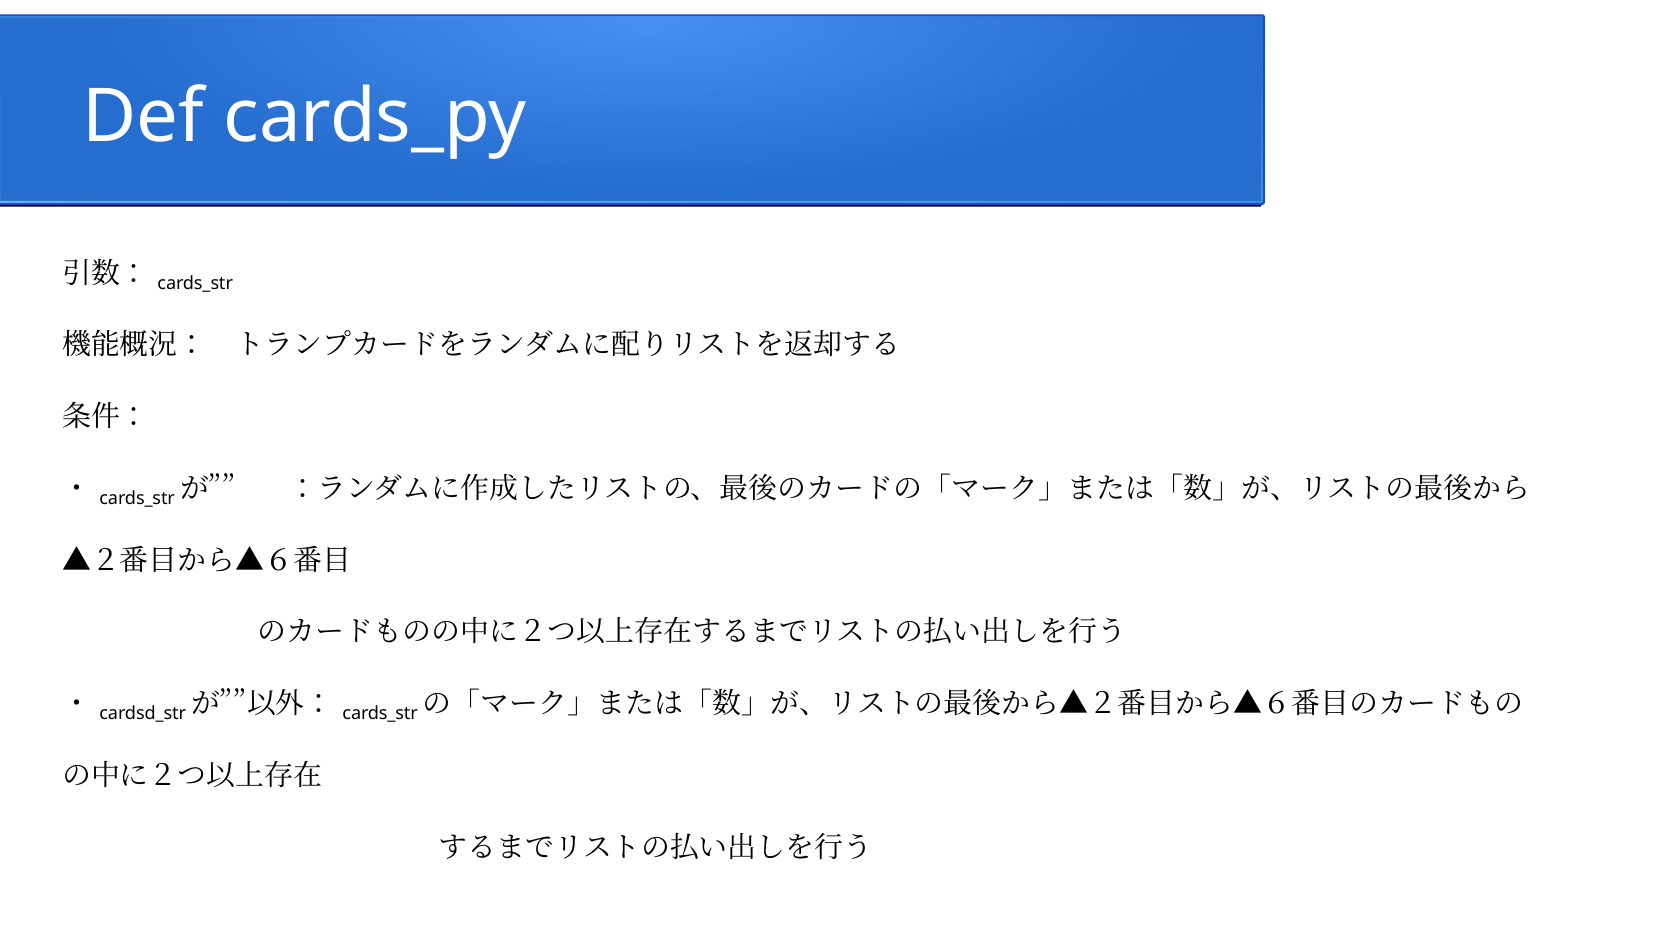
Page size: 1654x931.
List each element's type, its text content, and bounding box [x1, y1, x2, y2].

title Def cards_py [82, 35, 1235, 189]
text_box 引数：cards_str 機能概況： トランプカードをランダムに配りリストを返却する 条件： ・cards_strが”” ：ランダムに作成したリストの、最後のカードの「マーク」または「数」が、リストの最後から▲２番目から▲６番目 のカードものの中に２つ以上存在するまでリストの払い出しを行う ・cardsd_strが””以外：cards_strの「マーク」または「数」が、リストの最後から▲２番目から▲６番目のカードものの中に２つ以上存在 するまでリストの払い出しを行う [47, 234, 1560, 758]
